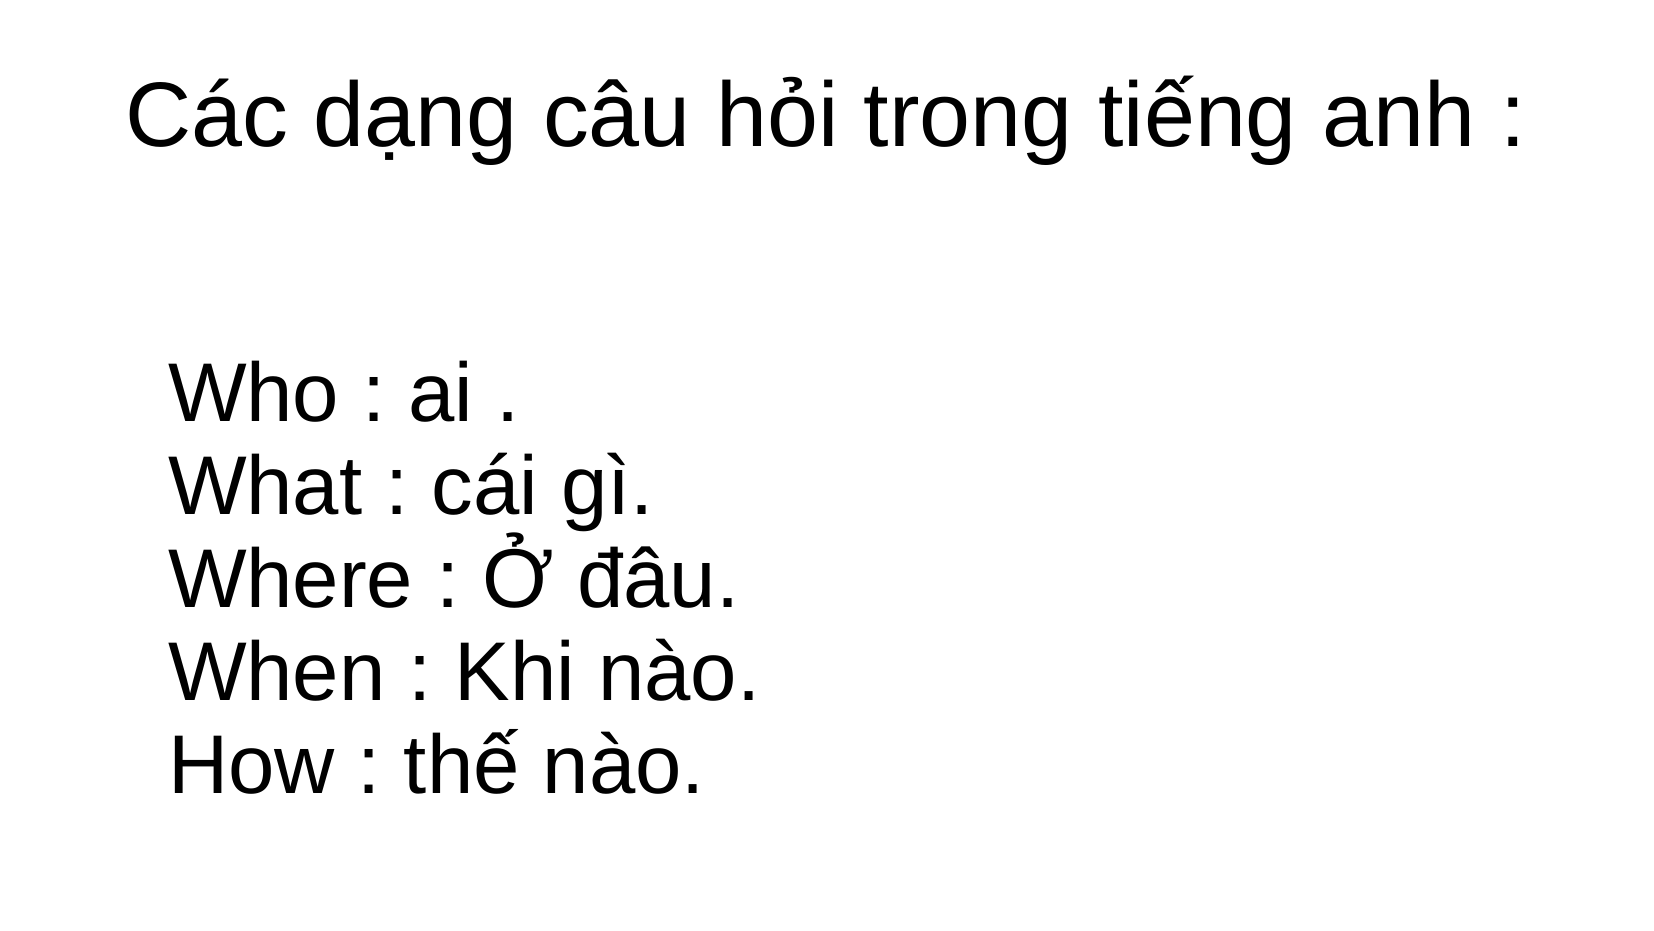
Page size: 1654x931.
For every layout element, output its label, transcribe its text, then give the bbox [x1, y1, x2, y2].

text_box Who : ai . What : cái gì. Where : Ở đâu. When : Khi nào. How : thế nào. [153, 338, 1489, 861]
title Các dạng câu hỏi trong tiếng anh : [82, 37, 1571, 193]
